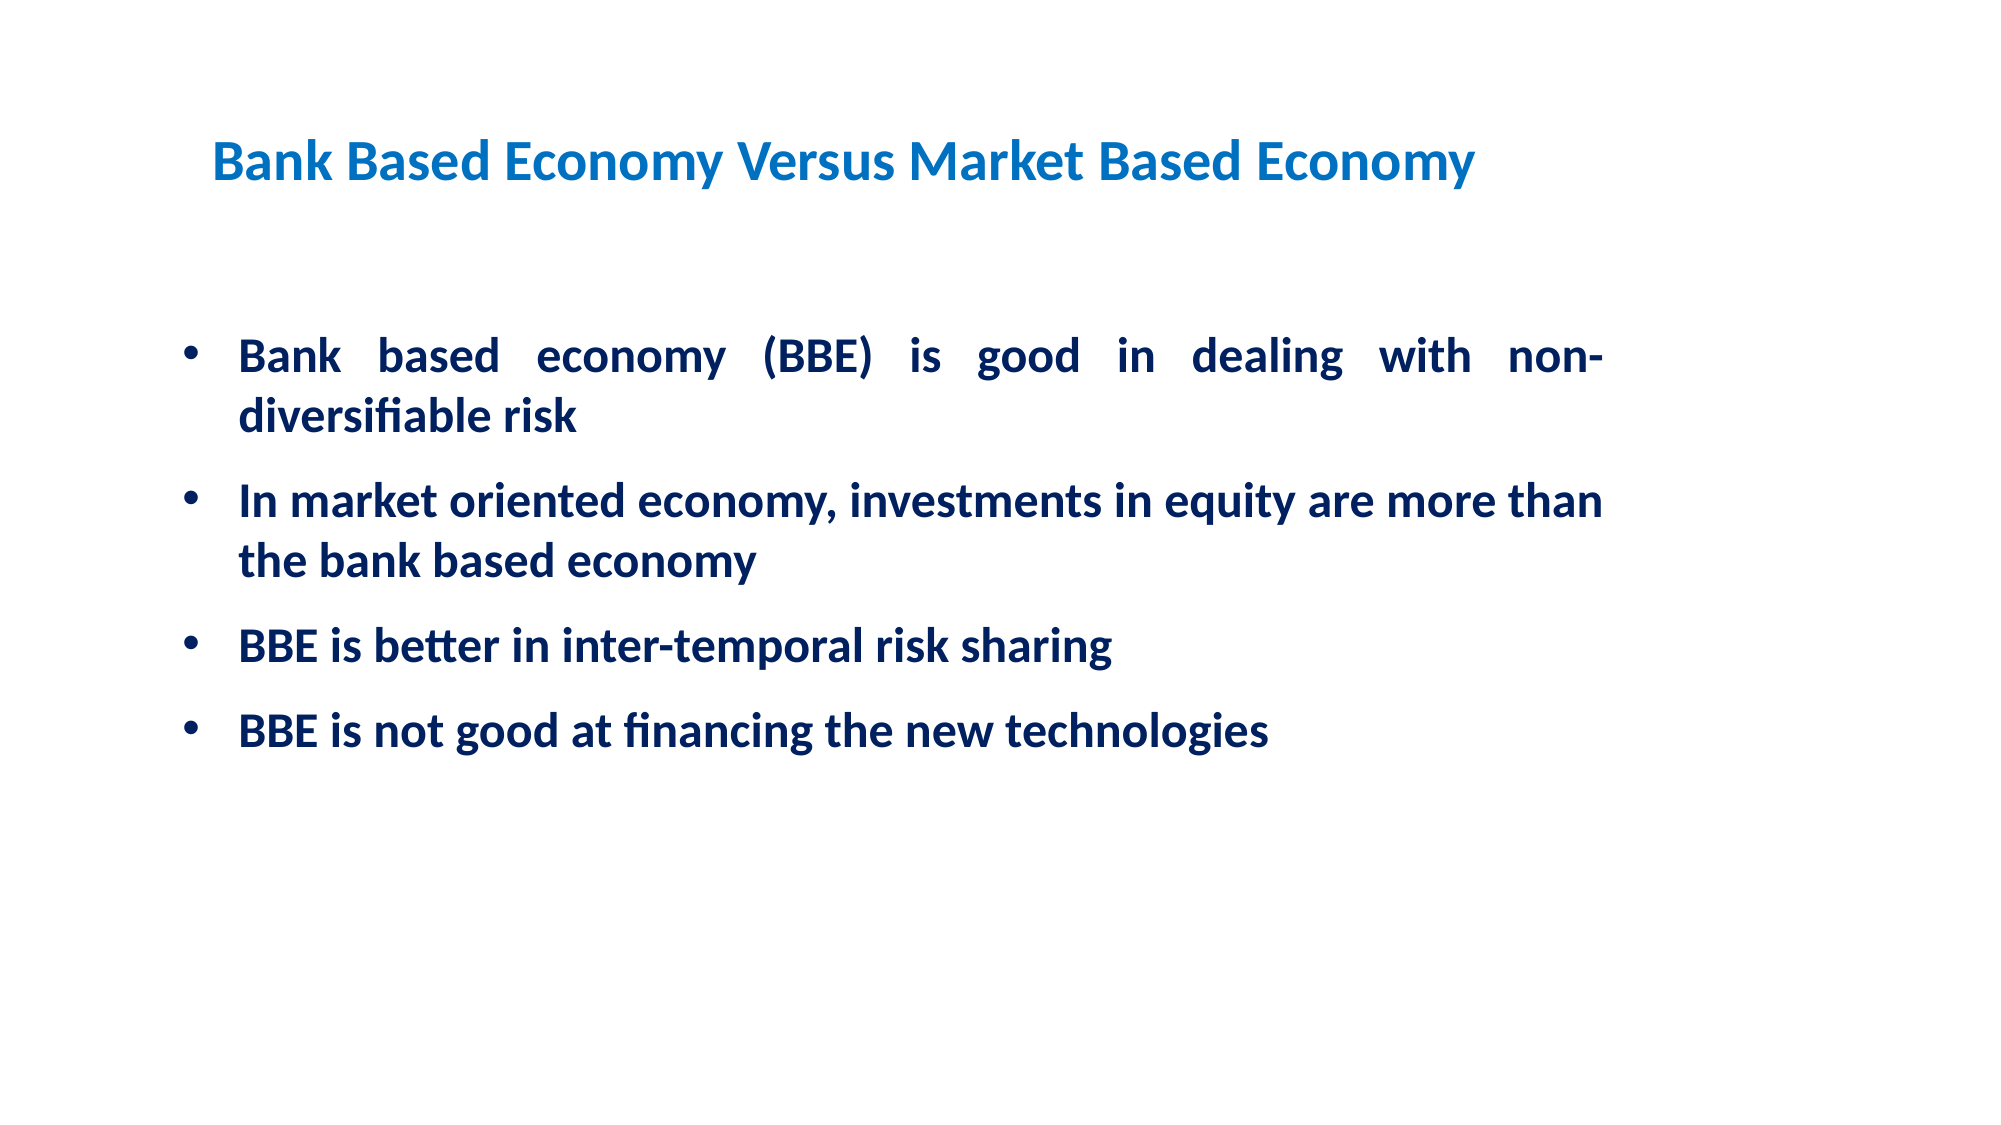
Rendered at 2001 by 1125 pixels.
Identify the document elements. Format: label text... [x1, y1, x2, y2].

text_box Bank Based Economy Versus Market Based Economy [197, 114, 1724, 200]
text_box Bank based economy (BBE) is good in dealing with non-diversifiable risk In market oriented economy, investments in equity are more than the bank based economy BBE is better in inter-temporal risk sharing BBE is not good at financing the new technologies [167, 315, 1620, 935]
